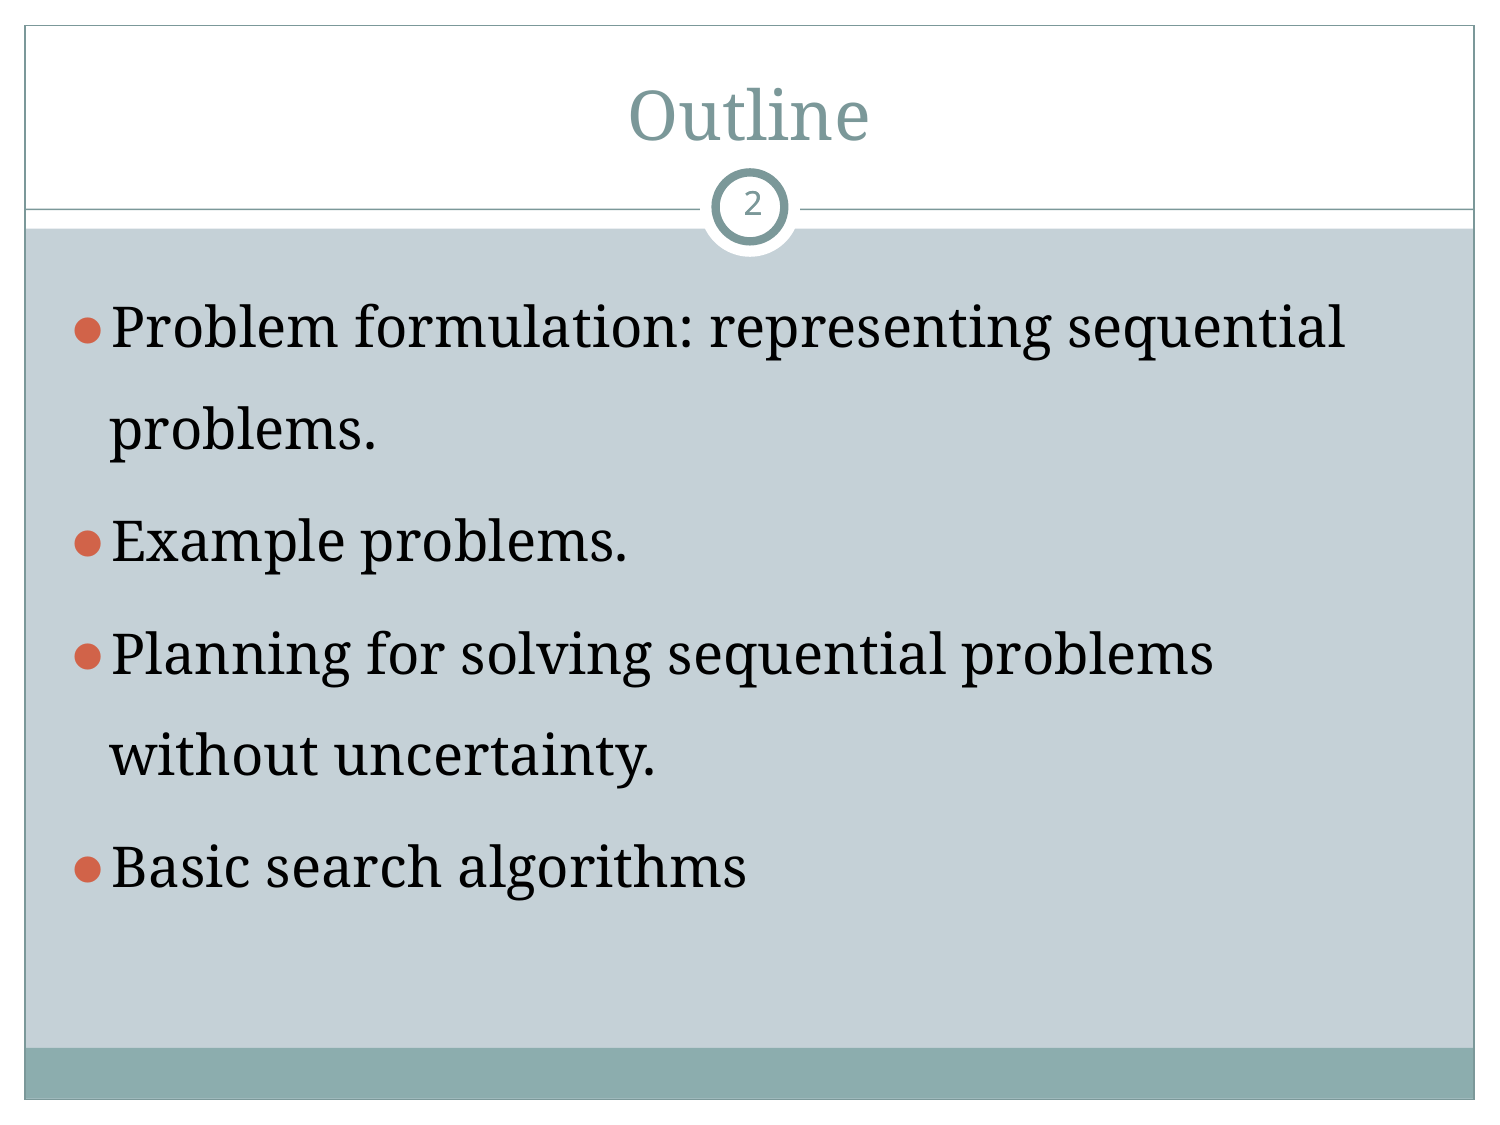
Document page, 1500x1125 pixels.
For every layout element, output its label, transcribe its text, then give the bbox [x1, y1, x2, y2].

slide_number <number> [715, 168, 791, 241]
list Problem formulation: representing sequential problems. Example problems. Planning for solving sequential problems without uncertainty. Basic search algorithms [49, 250, 1445, 1001]
title Outline [49, 37, 1450, 162]
